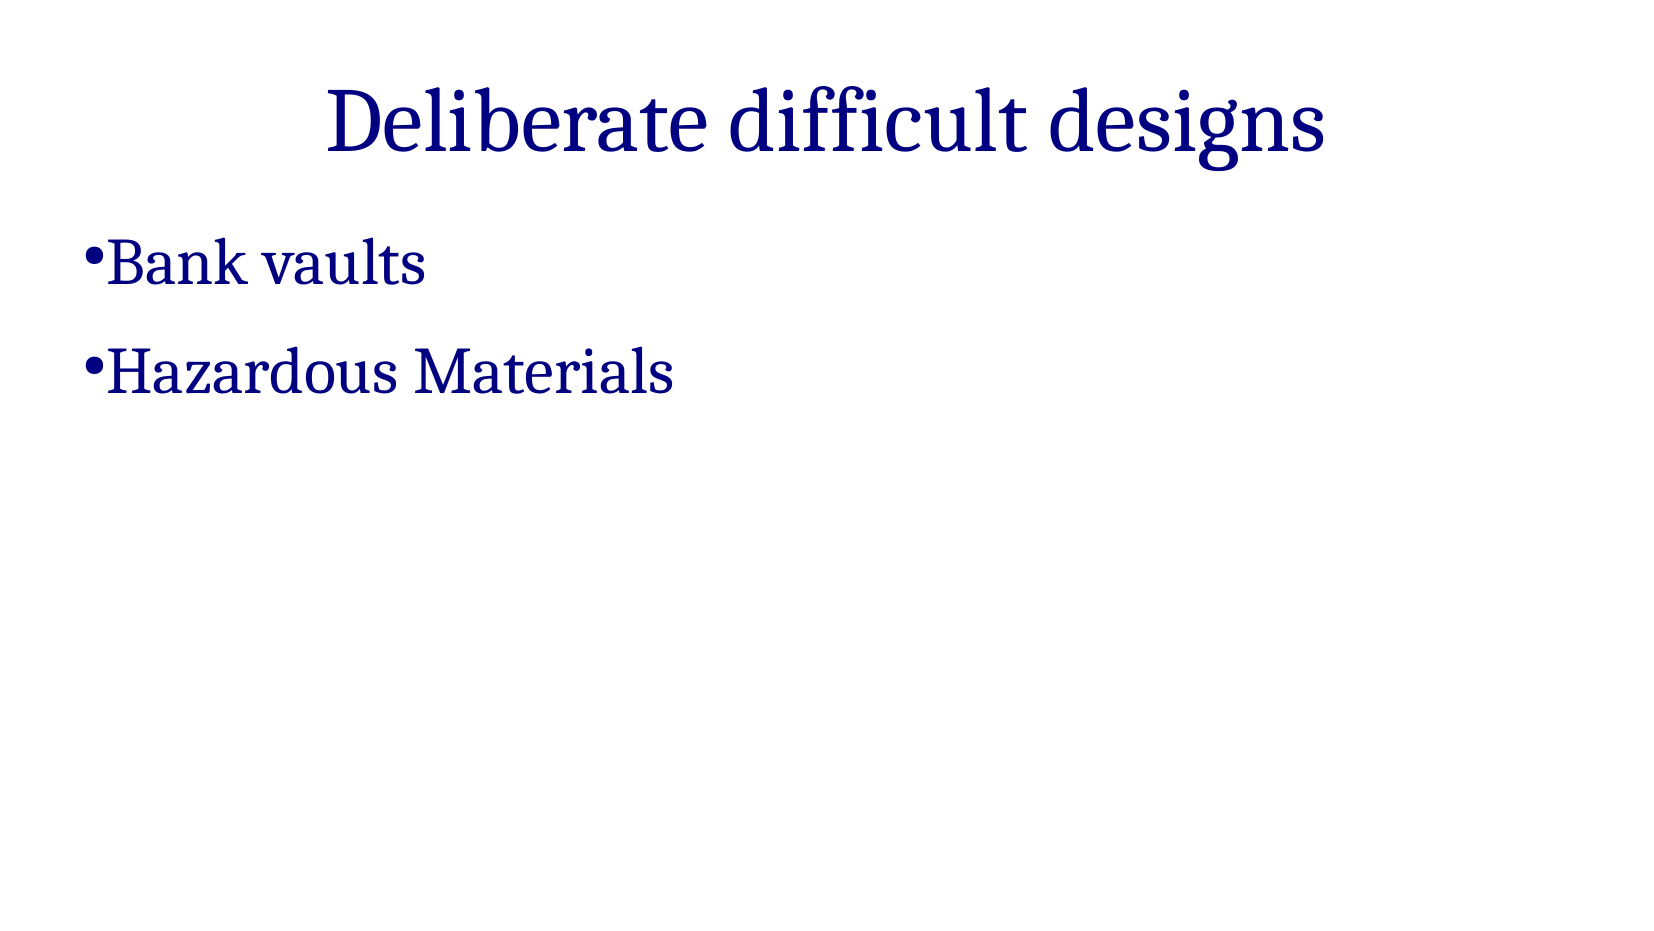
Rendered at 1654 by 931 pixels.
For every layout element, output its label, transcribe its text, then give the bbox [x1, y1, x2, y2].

list Bank vaults Hazardous Materials [82, 217, 1571, 758]
title Deliberate difficult designs [82, 37, 1571, 193]
